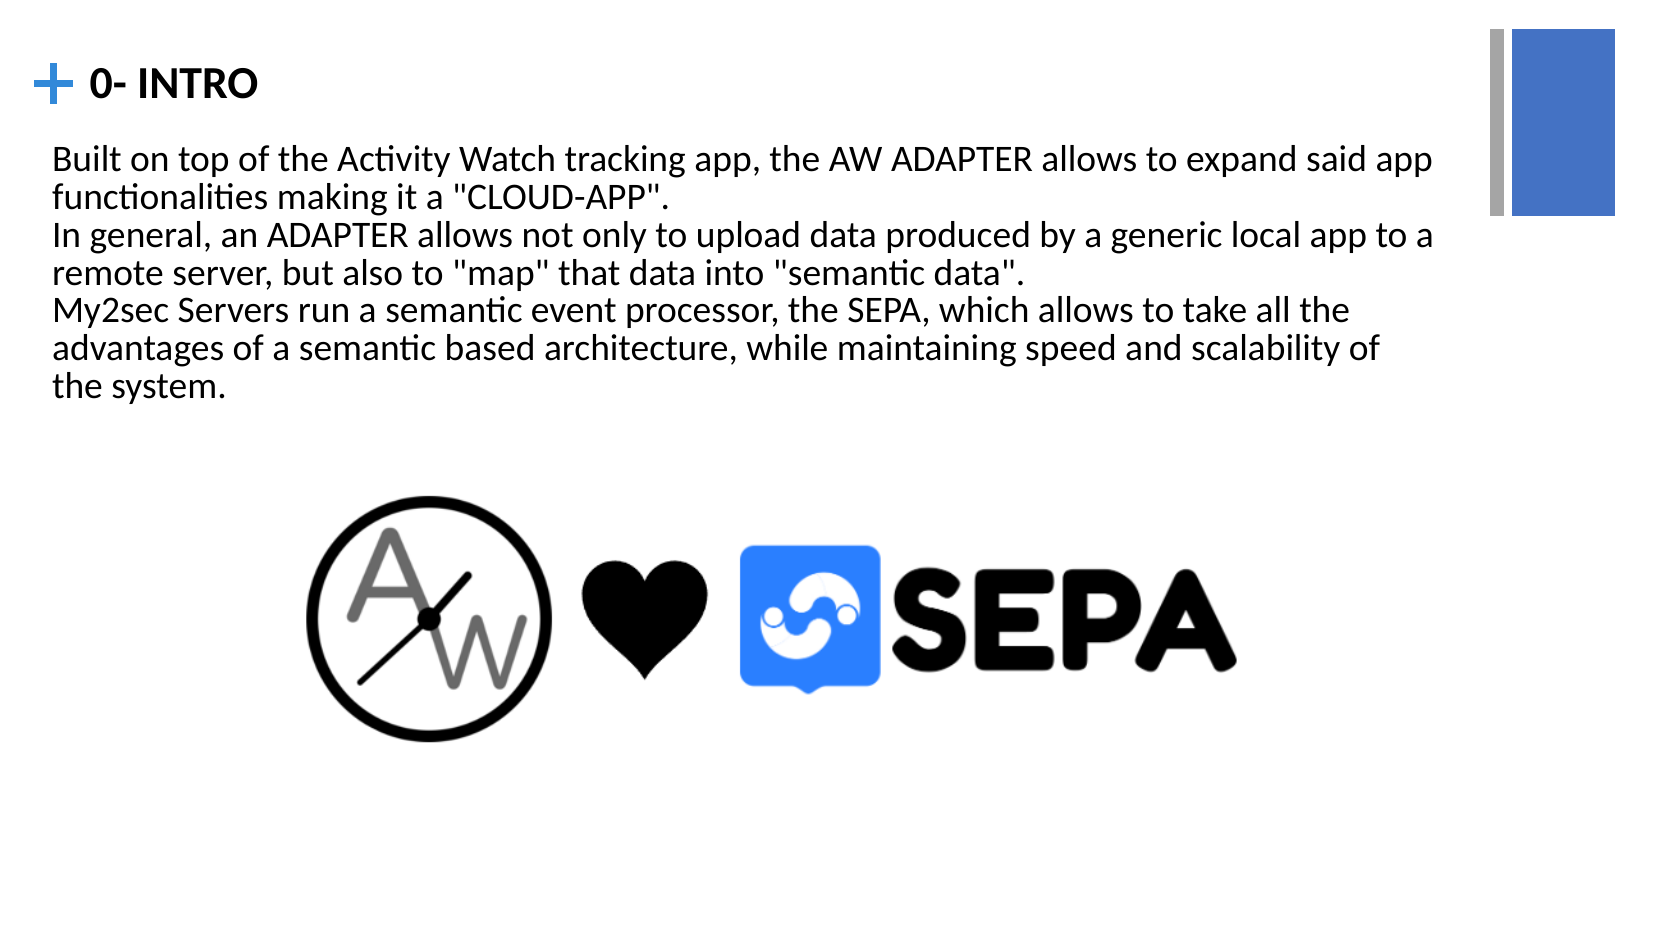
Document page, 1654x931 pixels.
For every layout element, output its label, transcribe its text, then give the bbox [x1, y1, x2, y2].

text_box Built on top of the Activity Watch tracking app, the AW ADAPTER allows to expand said app functionalities making it a "CLOUD-APP". In general, an ADAPTER allows not only to upload data produced by a generic local app to a remote server, but also to "map" that data into "semantic data". My2sec Servers run a semantic event processor, the SEPA, which allows to take all the advantages of a semantic based architecture, while maintaining speed and scalability of the system. [37, 136, 1455, 802]
picture [300, 491, 1238, 751]
text_box [34, 63, 73, 104]
text_box 0- INTRO [74, 56, 1255, 136]
text_box [1490, 29, 1504, 216]
text_box [1512, 29, 1615, 216]
